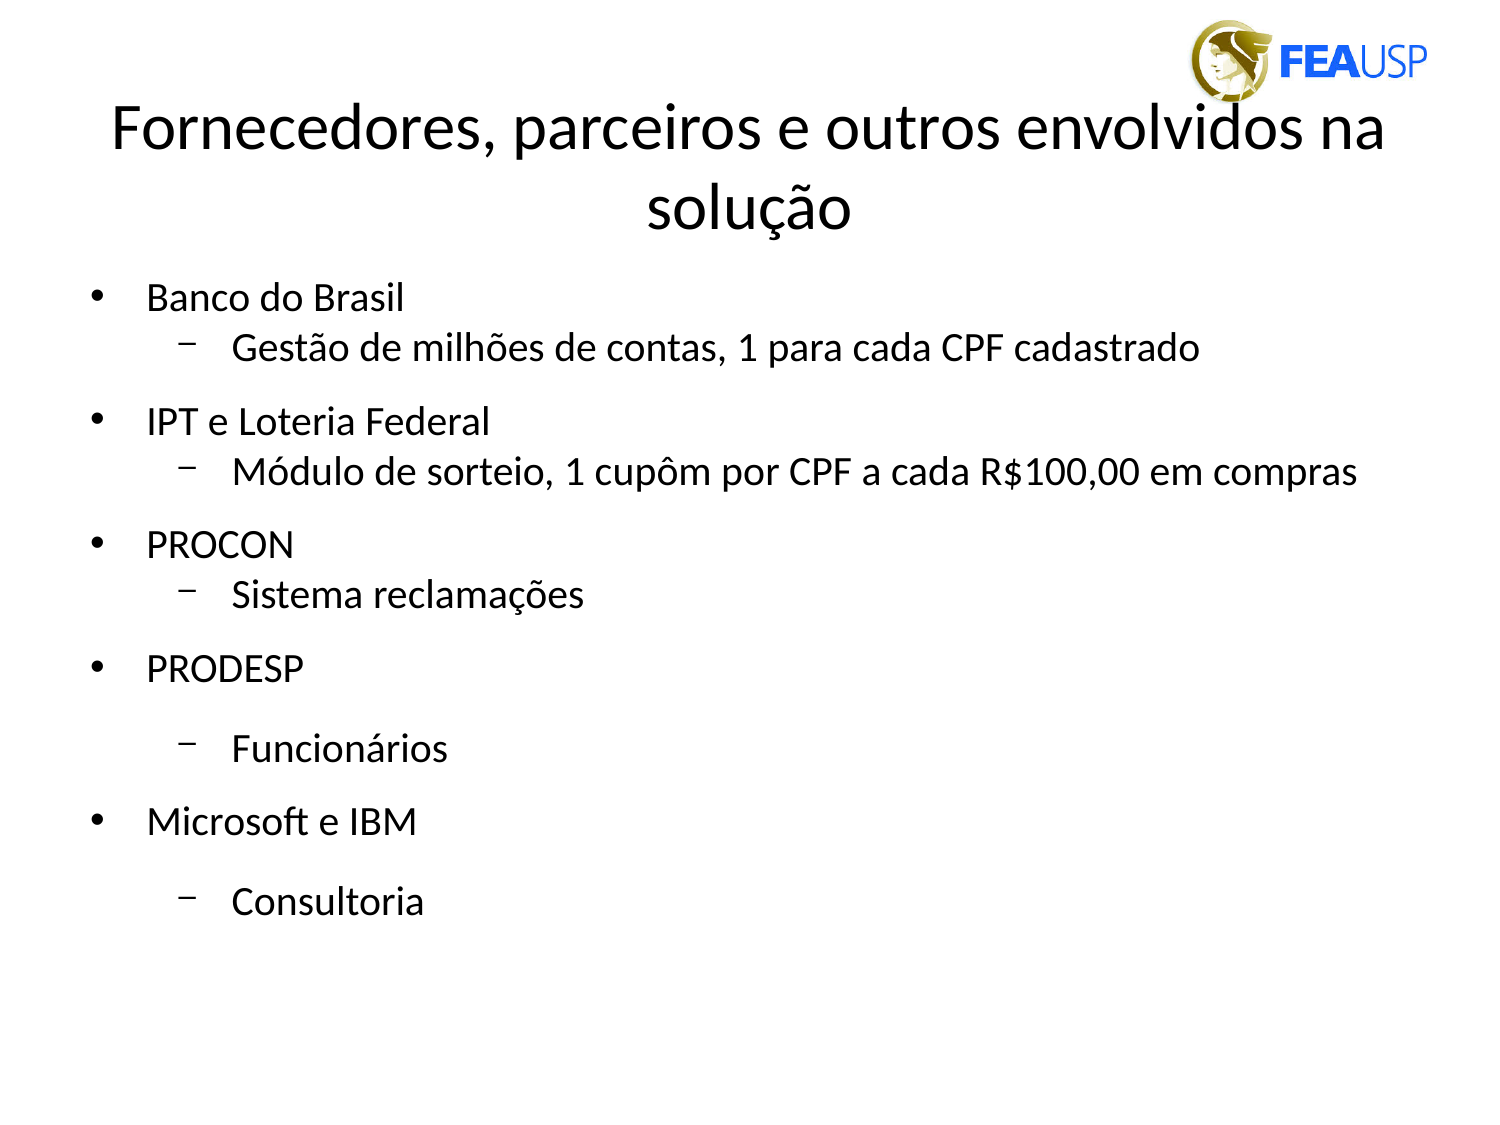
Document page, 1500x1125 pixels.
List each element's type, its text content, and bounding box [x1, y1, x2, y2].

picture [1187, 19, 1427, 105]
list Banco do Brasil Gestão de milhões de contas, 1 para cada CPF cadastrado IPT e Loteria Federal Módulo de sorteio, 1 cupôm por CPF a cada R$100,00 em compras PROCON Sistema reclamações PRODESP Funcionários Microsoft e IBM Consultoria [75, 262, 1425, 1005]
title Fornecedores, parceiros e outros envolvidos na solução [75, 68, 1425, 257]
